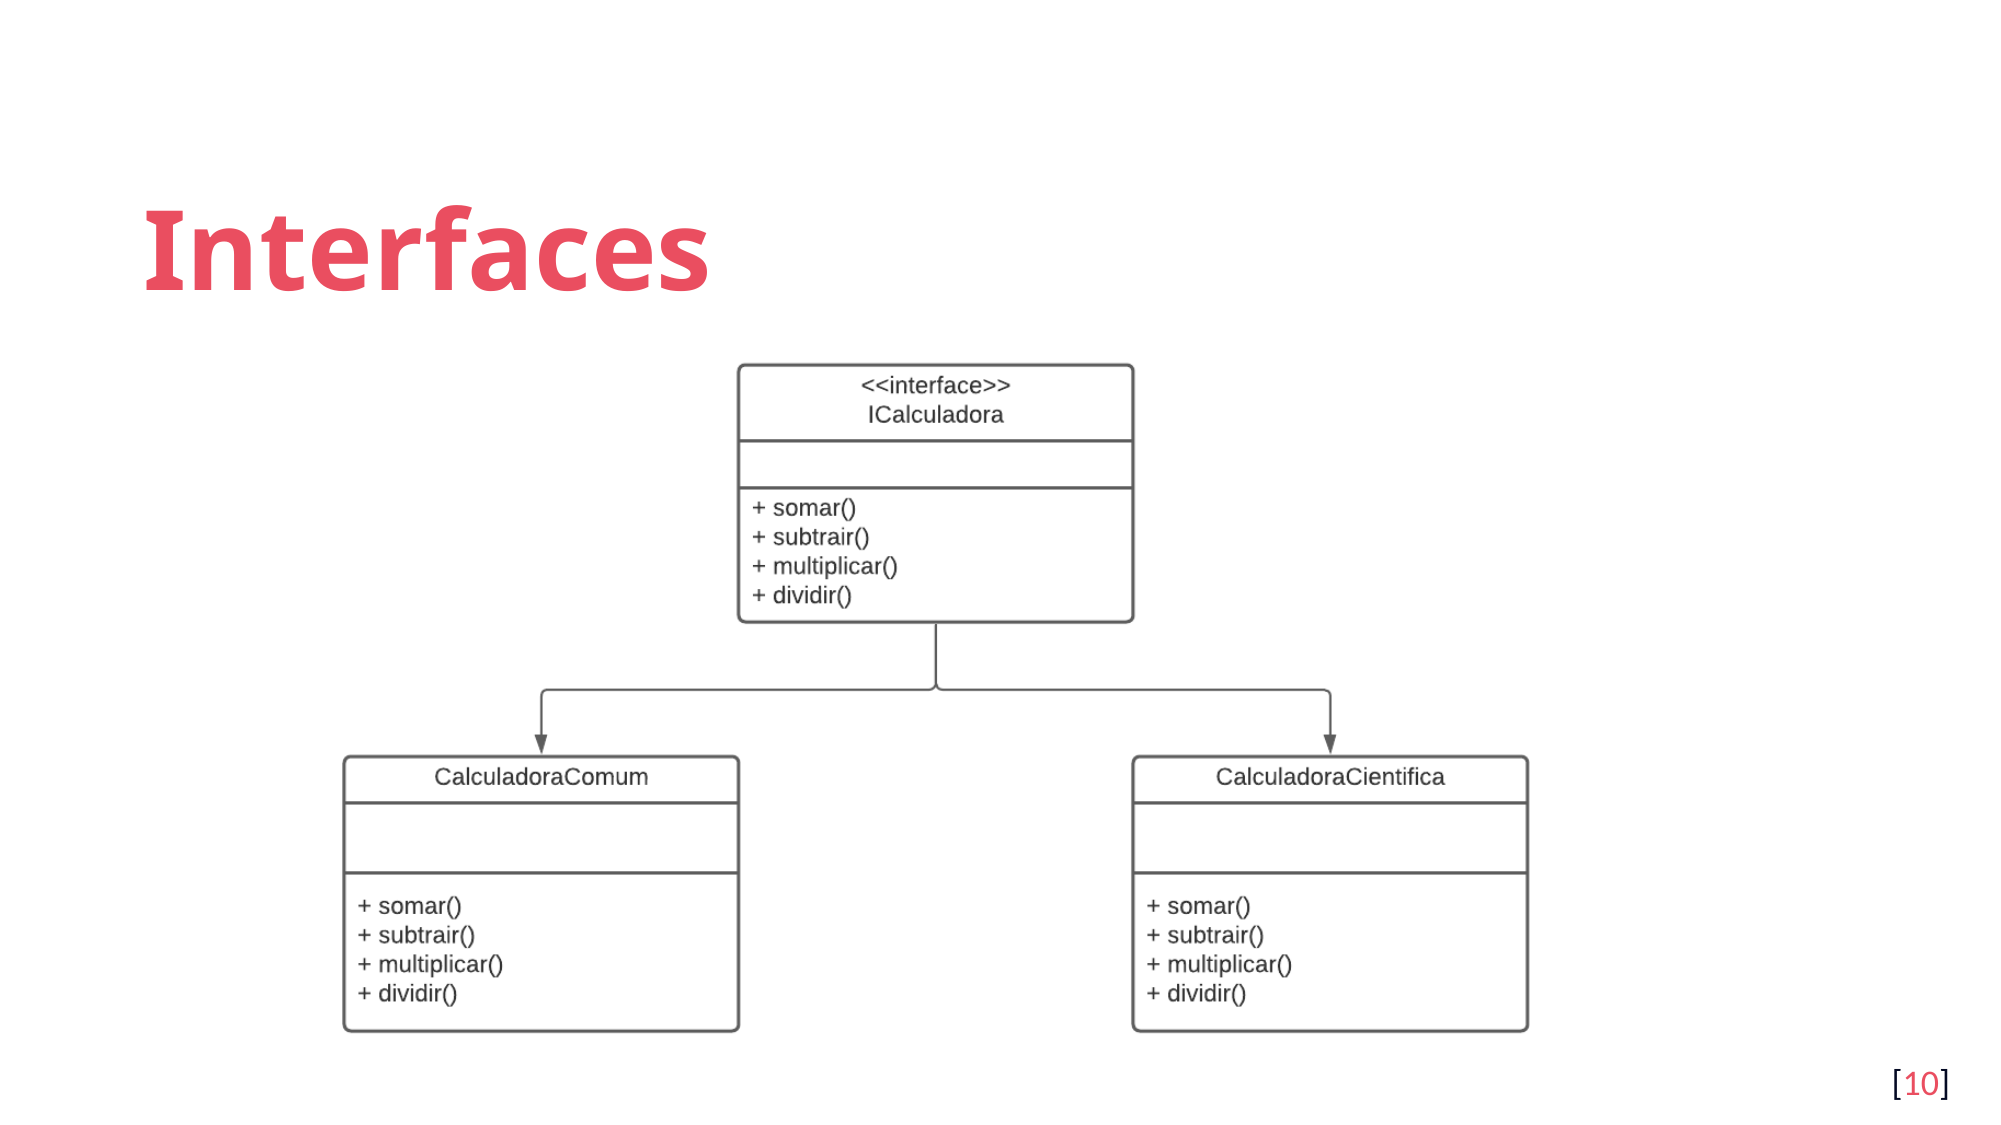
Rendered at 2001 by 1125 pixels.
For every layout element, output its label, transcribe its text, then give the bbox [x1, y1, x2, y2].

text_box Interfaces [123, 139, 1878, 324]
slide_number [10] [1871, 1038, 1992, 1125]
picture [261, 308, 1611, 1089]
